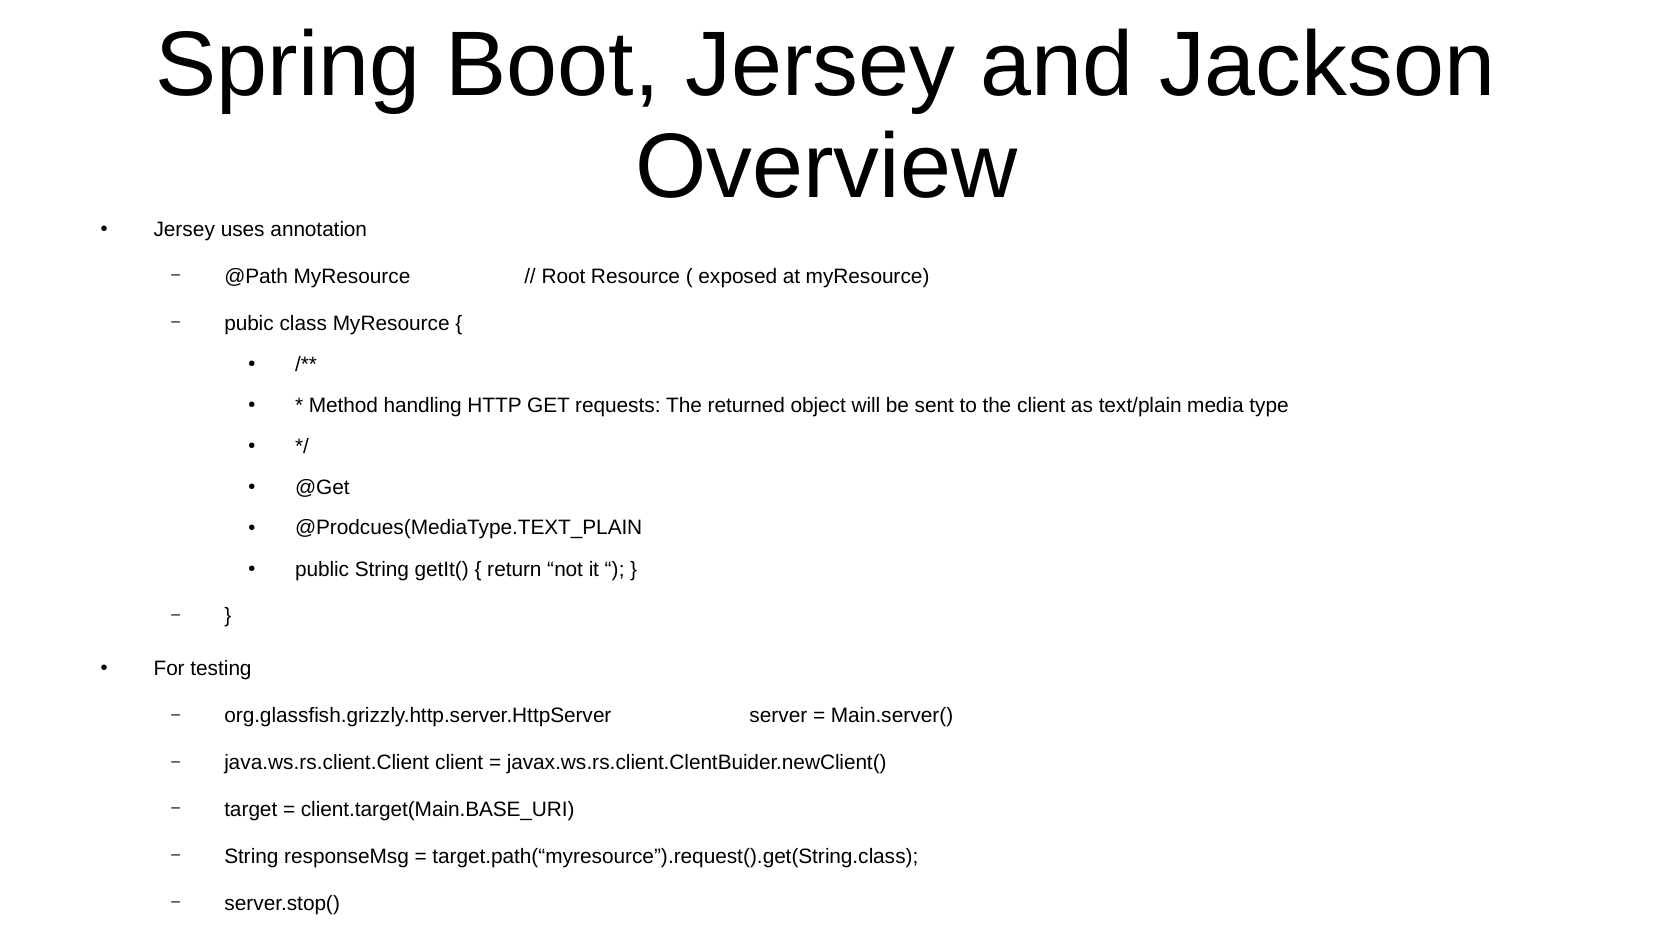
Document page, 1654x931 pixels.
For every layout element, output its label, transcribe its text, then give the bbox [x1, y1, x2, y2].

list Jersey uses annotation @Path MyResource // Root Resource ( exposed at myResource) pubic class MyResource { /** * Method handling HTTP GET requests: The returned object will be sent to the client as text/plain media type */ @Get @Prodcues(MediaType.TEXT_PLAIN public String getIt() { return “not it “); } } For testing org.glassfish.grizzly.http.server.HttpServer server = Main.server() java.ws.rs.client.Client client = javax.ws.rs.client.ClentBuider.newClient() target = client.target(Main.BASE_URI) String responseMsg = target.path(“myresource”).request().get(String.class); server.stop() [82, 217, 1621, 916]
title Spring Boot, Jersey and Jackson Overview [82, 12, 1571, 217]
